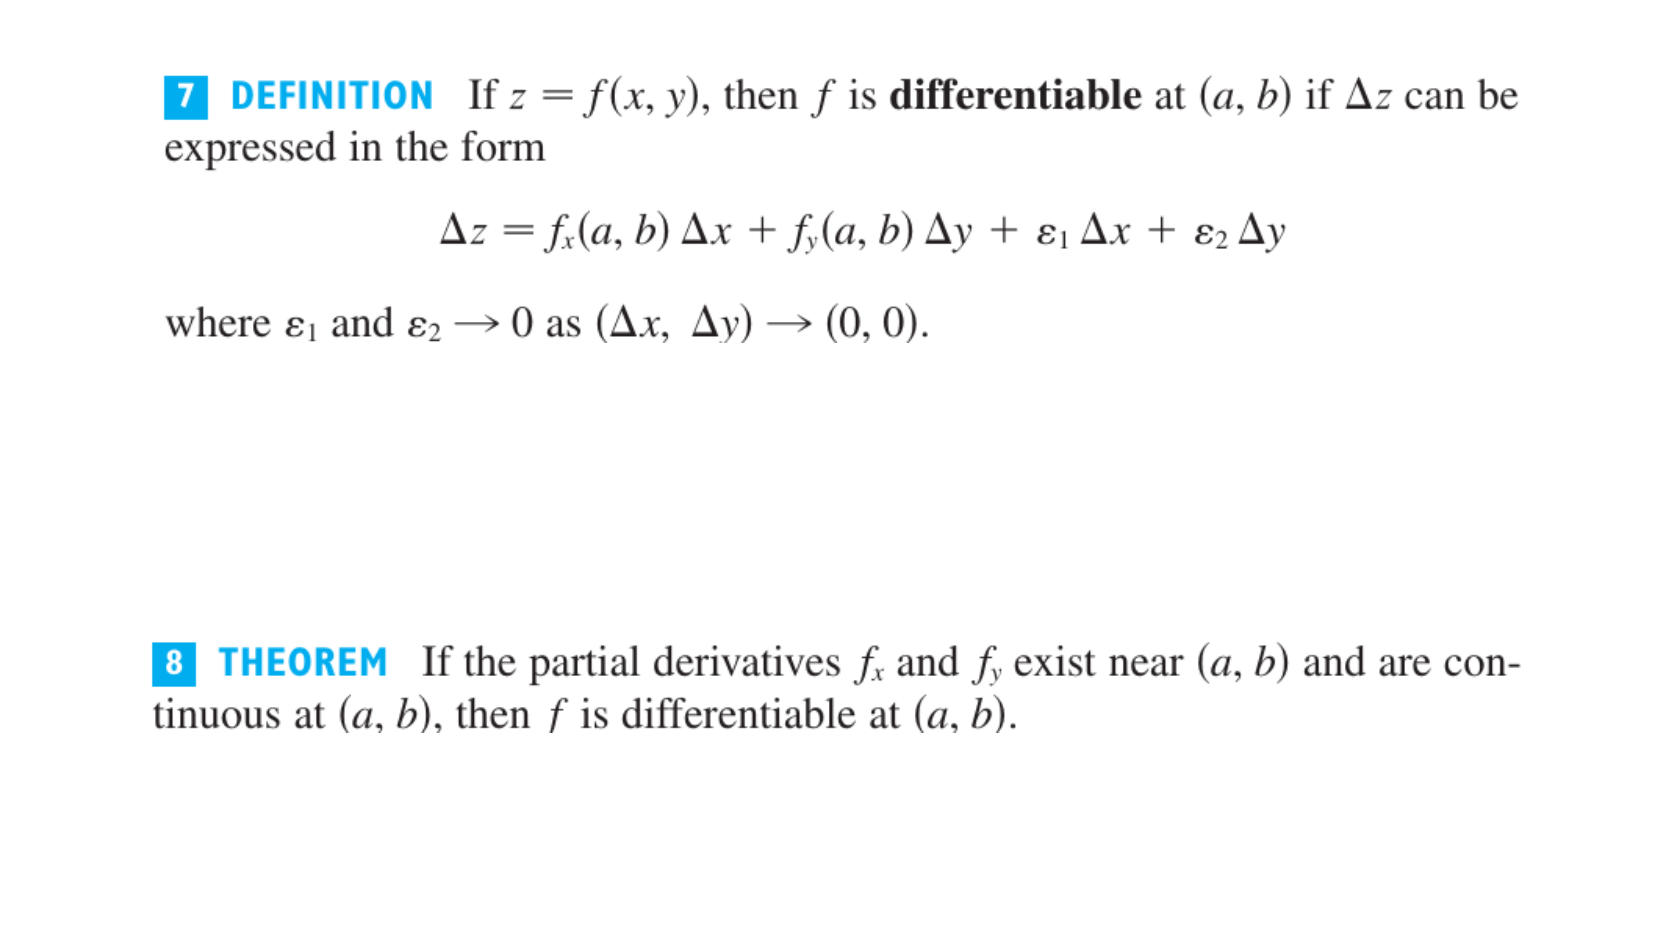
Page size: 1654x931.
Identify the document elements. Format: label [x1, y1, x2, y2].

picture [130, 62, 1560, 343]
picture [129, 630, 1541, 733]
